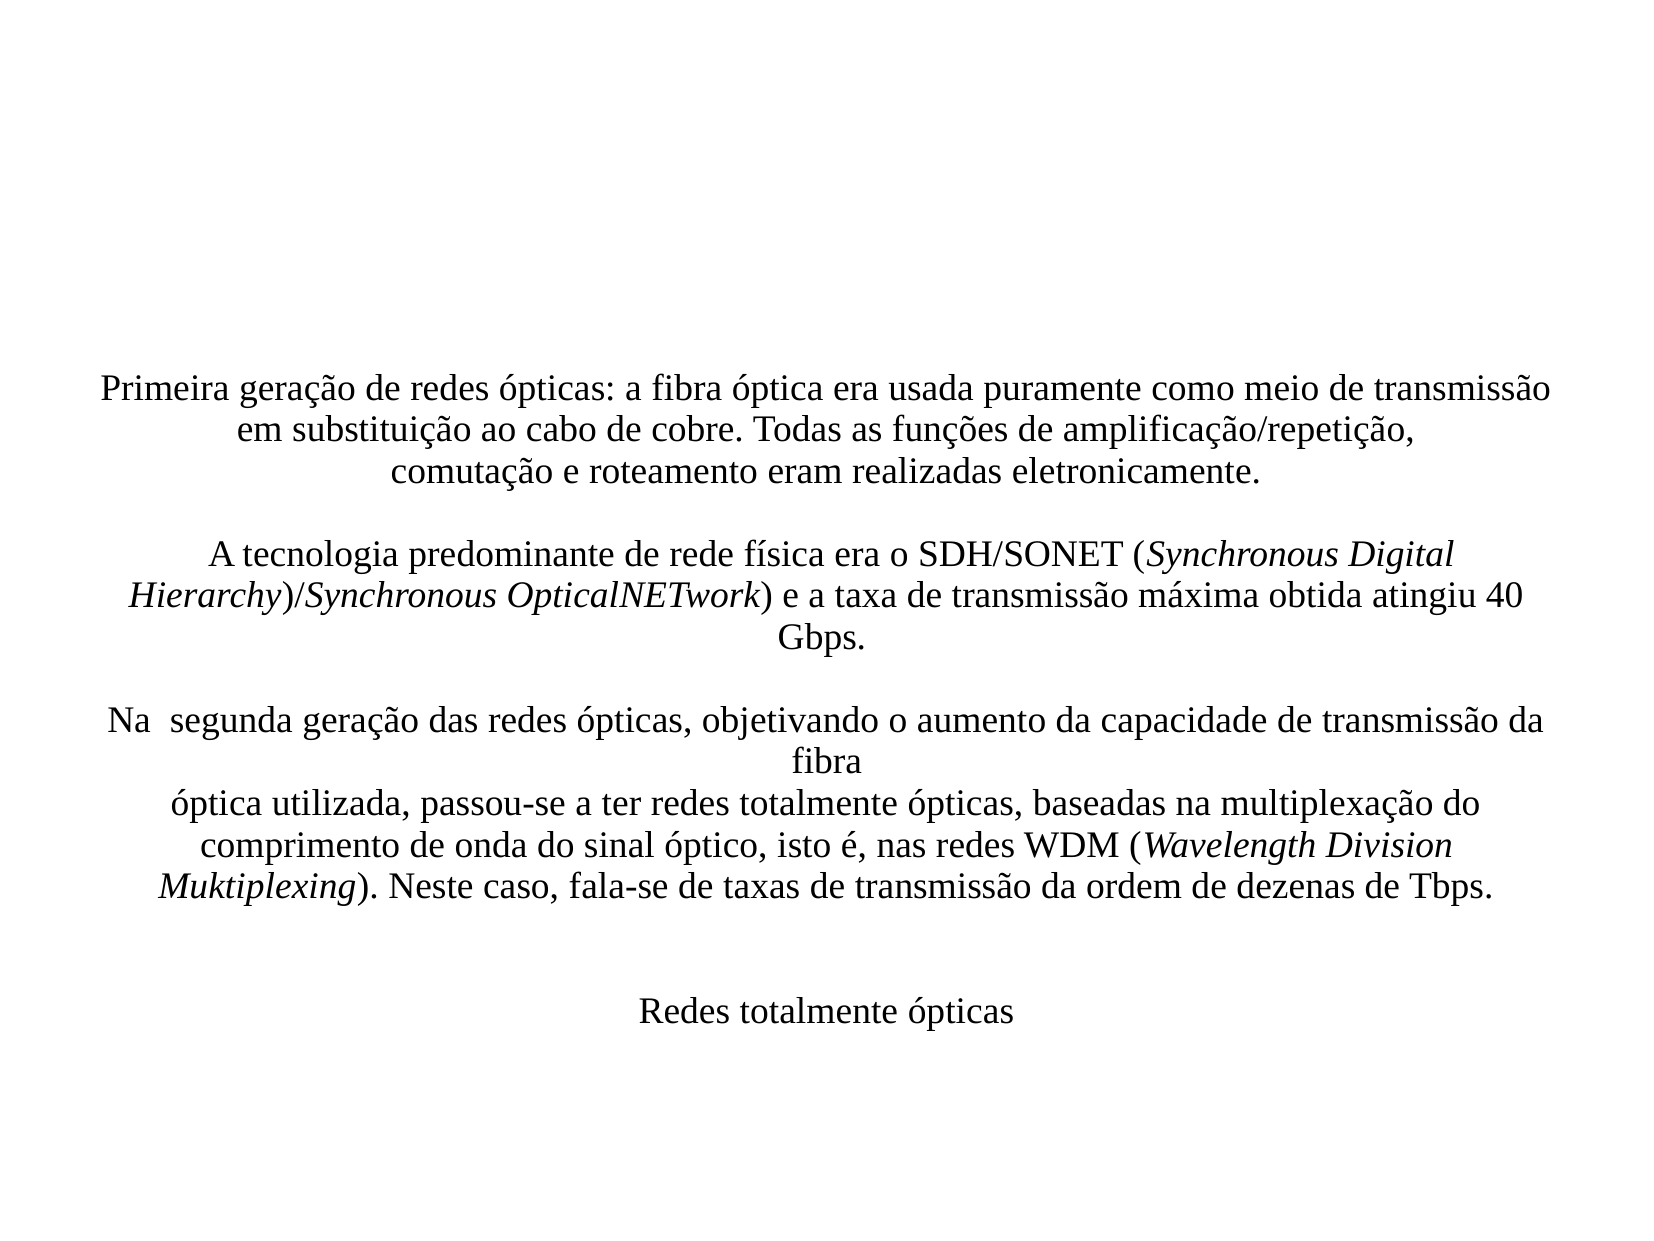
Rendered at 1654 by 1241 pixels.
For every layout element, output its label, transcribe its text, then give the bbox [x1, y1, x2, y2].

subtitle Primeira geração de redes ópticas: a fibra óptica era usada puramente como meio de transmissão em substituição ao cabo de cobre. Todas as funções de amplificação/repetição, comutação e roteamento eram realizadas eletronicamente. A tecnologia predominante de rede física era o SDH/SONET (Synchronous Digital Hierarchy)/Synchronous OpticalNETwork) e a taxa de transmissão máxima obtida atingiu 40 Gbps. Na segunda geração das redes ópticas, objetivando o aumento da capacidade de transmissão da fibra óptica utilizada, passou-se a ter redes totalmente ópticas, baseadas na multiplexação do comprimento de onda do sinal óptico, isto é, nas redes WDM (Wavelength Division Muktiplexing). Neste caso, fala-se de taxas de transmissão da ordem de dezenas de Tbps. Redes totalmente ópticas [82, 297, 1571, 1102]
